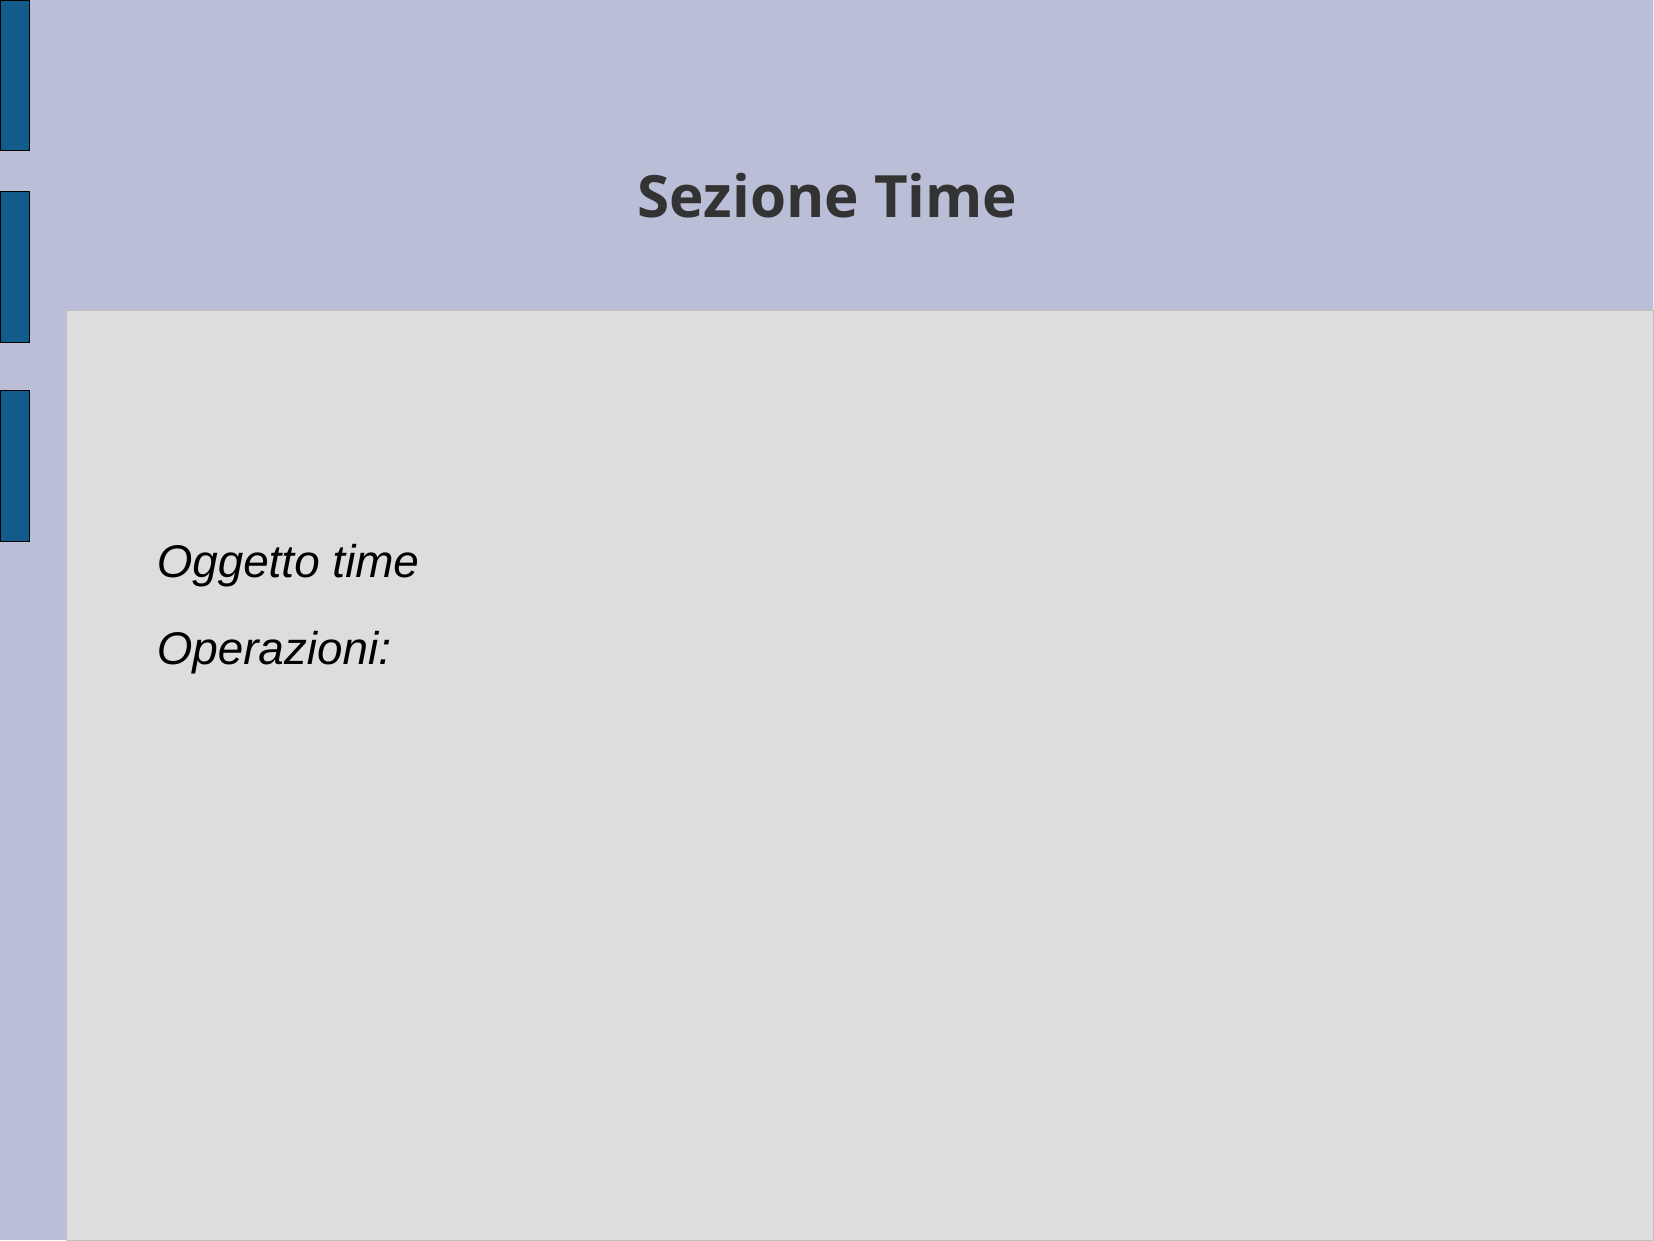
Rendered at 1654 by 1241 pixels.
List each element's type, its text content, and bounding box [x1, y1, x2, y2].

subtitle Oggetto time Operazioni: [121, 344, 1534, 1127]
title Sezione Time [121, 91, 1534, 299]
